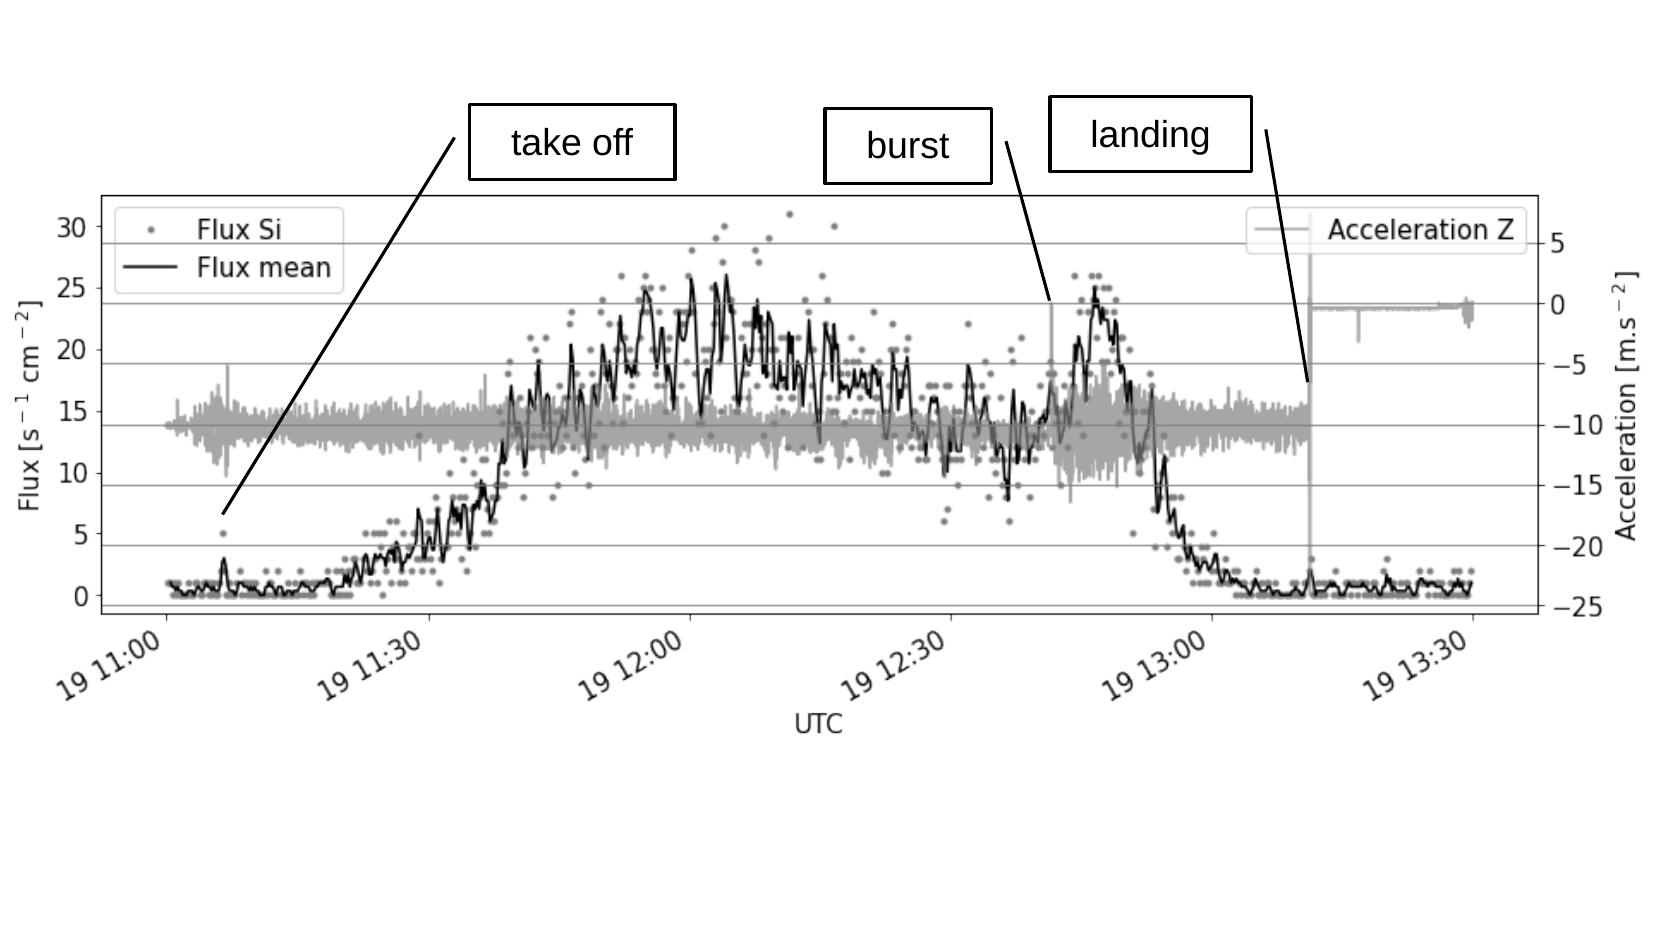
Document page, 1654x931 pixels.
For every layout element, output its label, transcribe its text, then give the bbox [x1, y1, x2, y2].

text_box burst [825, 108, 991, 184]
text_box take off [469, 105, 675, 180]
text_box landing [1050, 97, 1251, 172]
picture [3, 183, 1654, 751]
